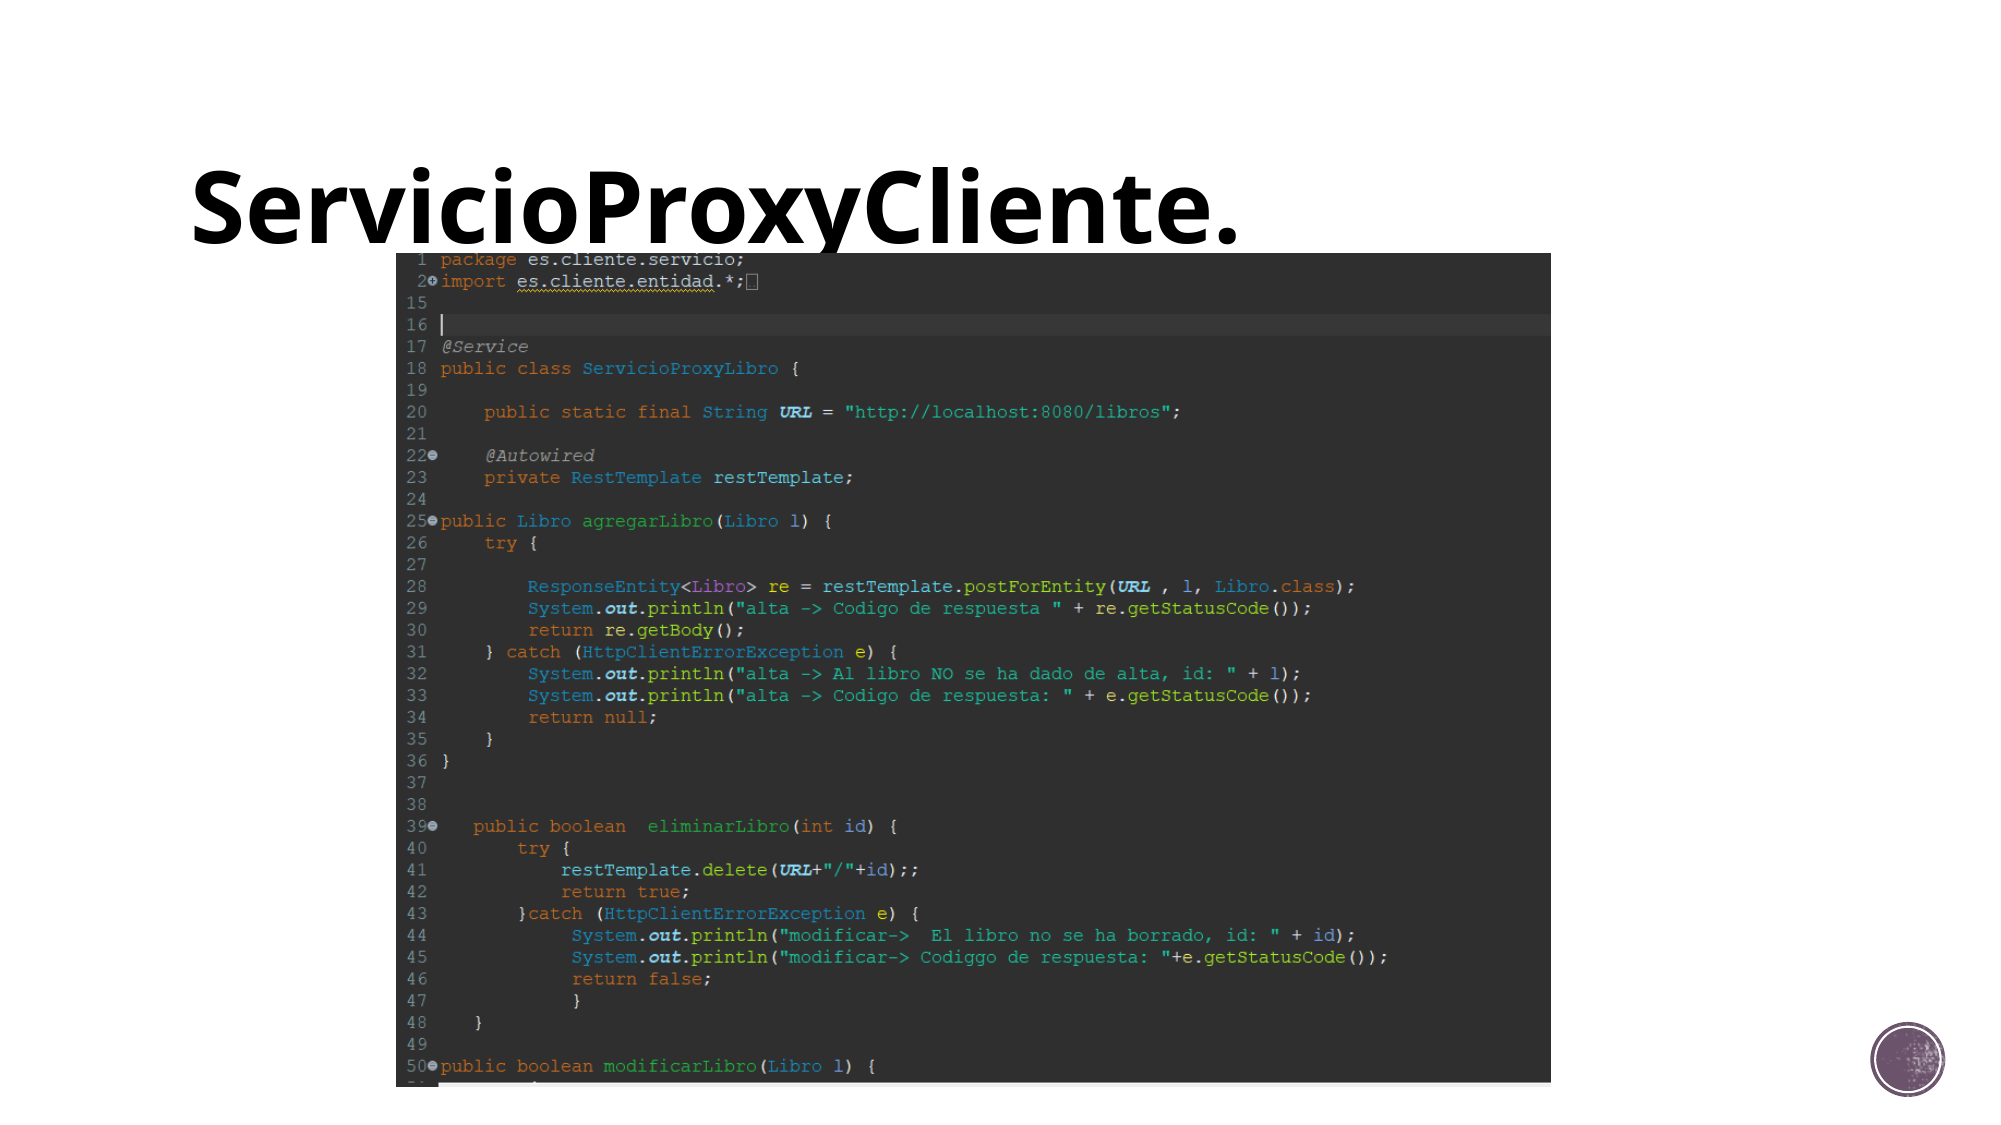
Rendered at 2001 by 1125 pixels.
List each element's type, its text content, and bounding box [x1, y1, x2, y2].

picture [396, 253, 1551, 1087]
title ServicioProxyCliente. [175, 79, 1826, 344]
